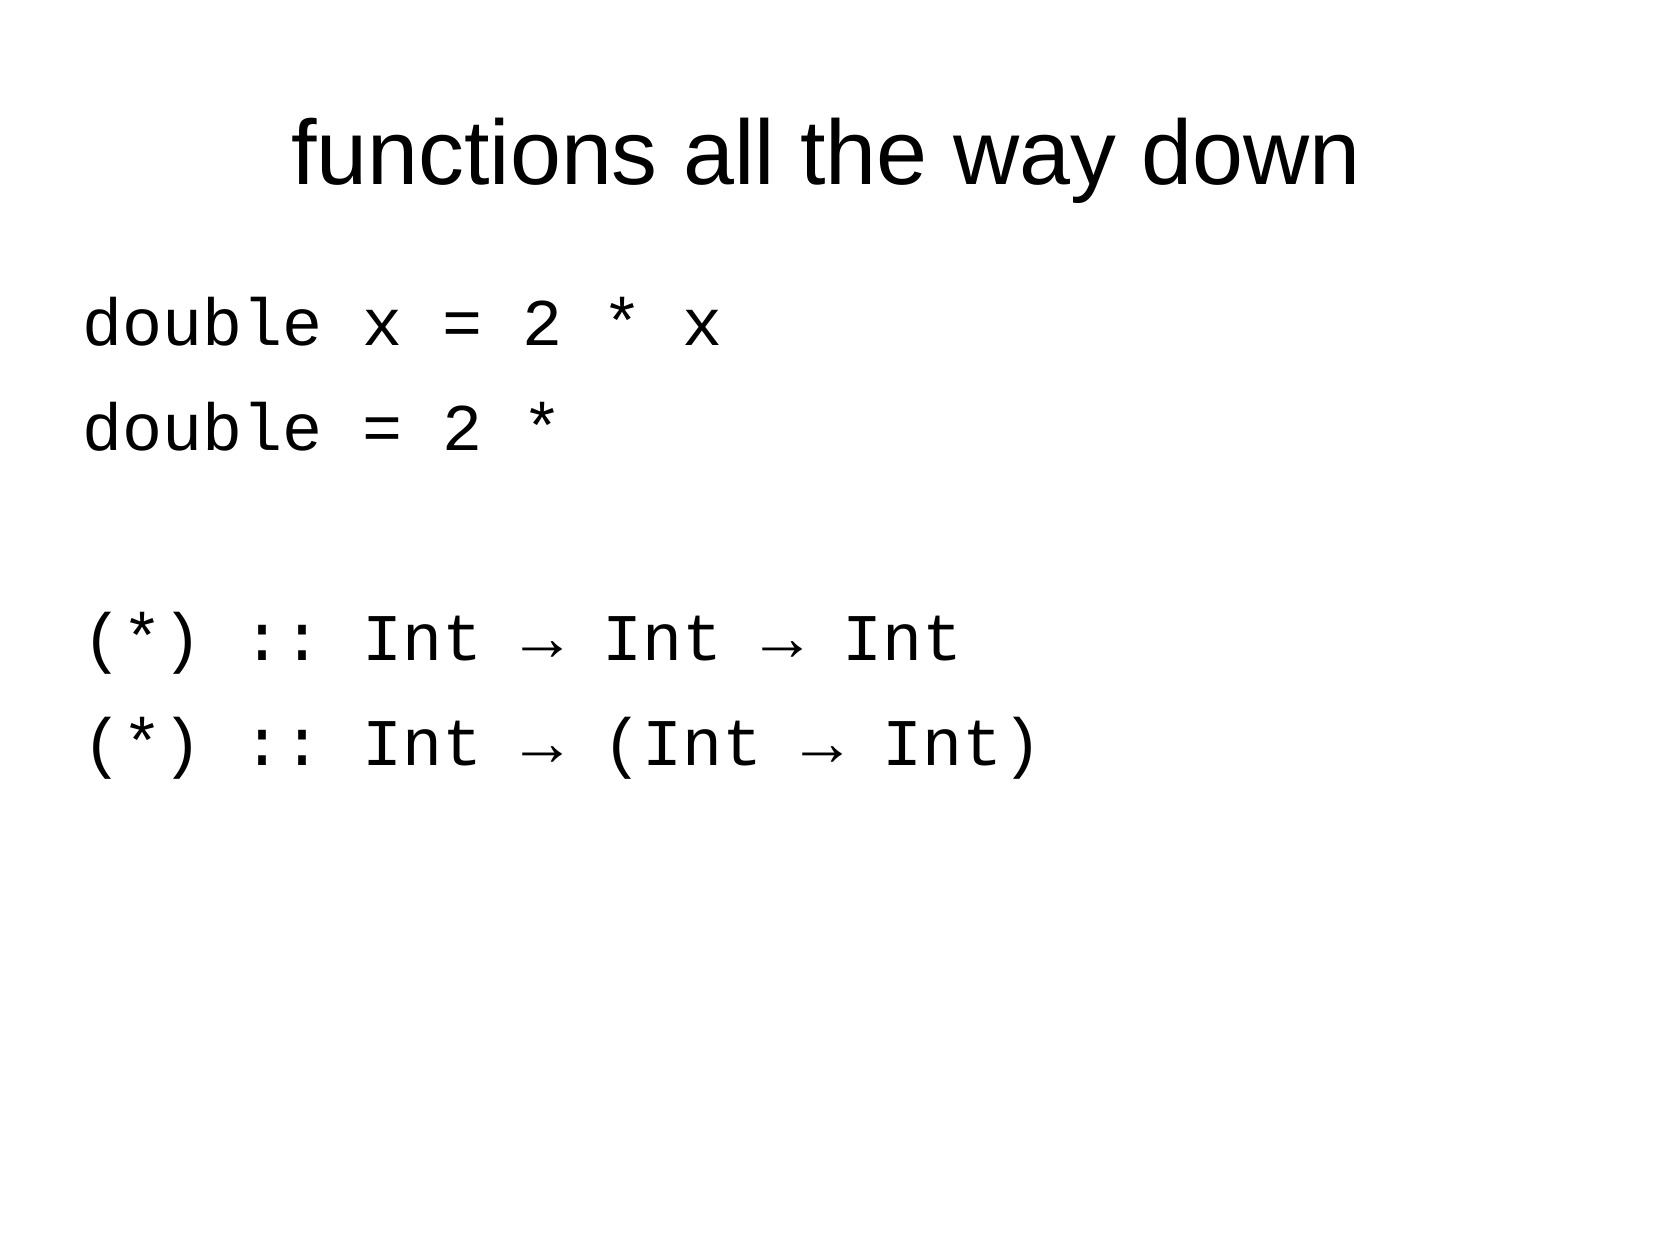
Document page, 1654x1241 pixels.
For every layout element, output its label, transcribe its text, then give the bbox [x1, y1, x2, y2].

list double x = 2 * x double = 2 * (*) :: Int → Int → Int (*) :: Int → (Int → Int) [82, 290, 1571, 1109]
title functions all the way down [82, 49, 1571, 257]
